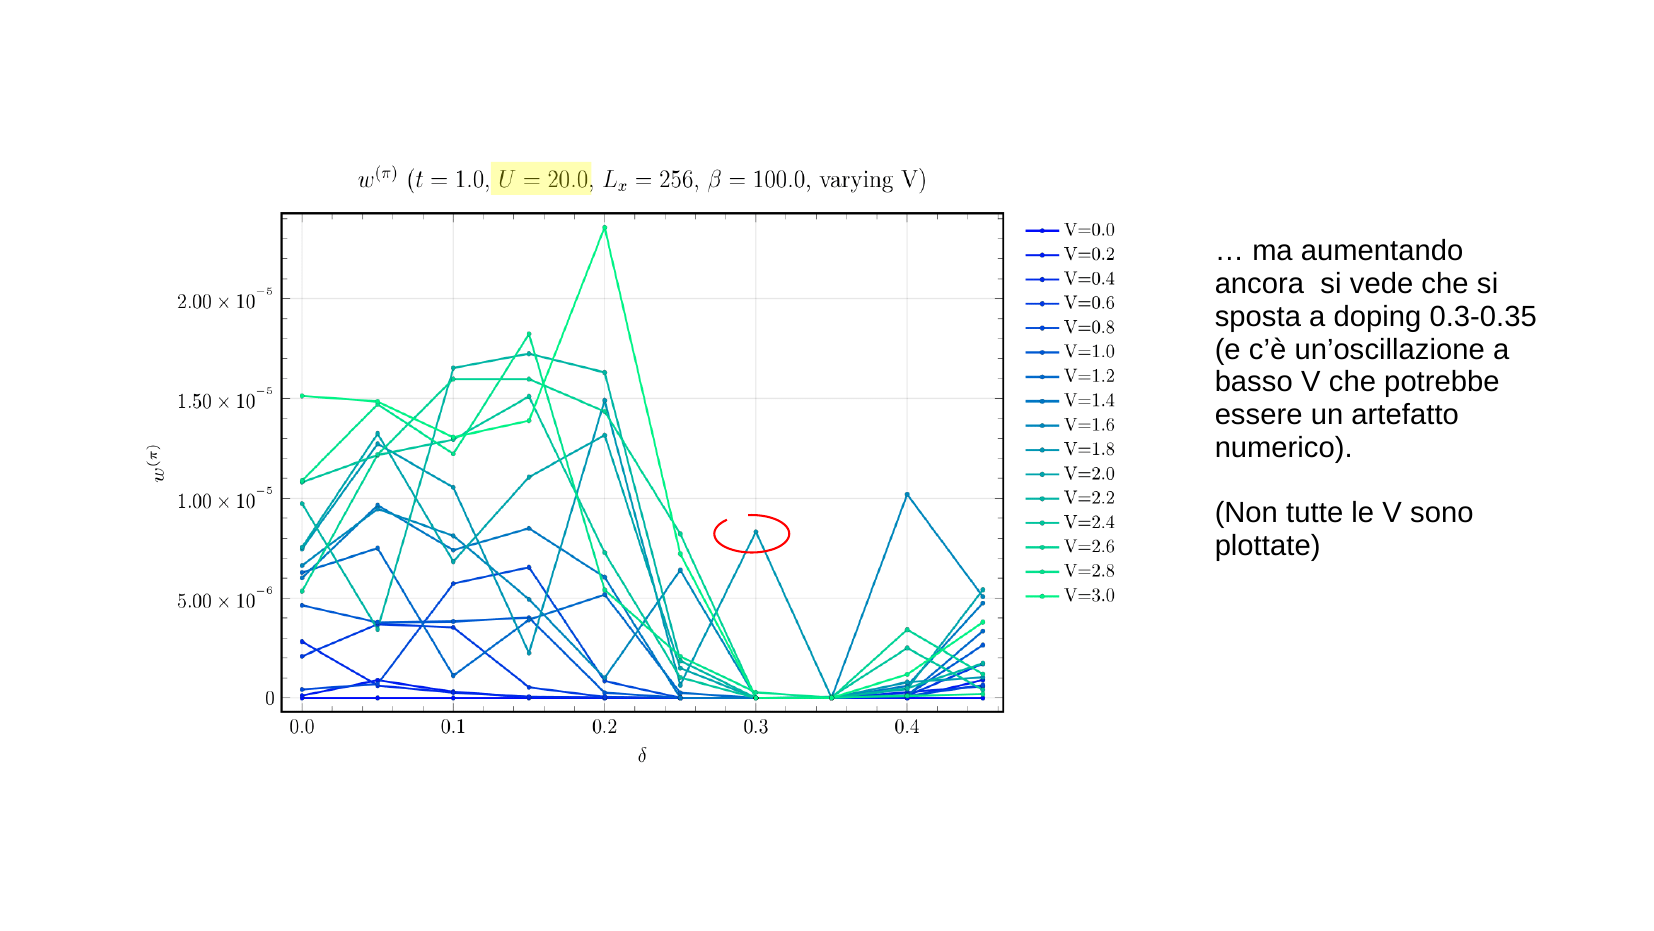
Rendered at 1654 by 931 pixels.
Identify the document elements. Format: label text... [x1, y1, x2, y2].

text_box … ma aumentando ancora si vede che si sposta a doping 0.3-0.35 (e c’è un’oscillazione a basso V che potrebbe essere un artefatto numerico). (Non tutte le V sono plottate) [1200, 226, 1576, 713]
text_box [490, 161, 592, 195]
picture [131, 149, 1134, 778]
